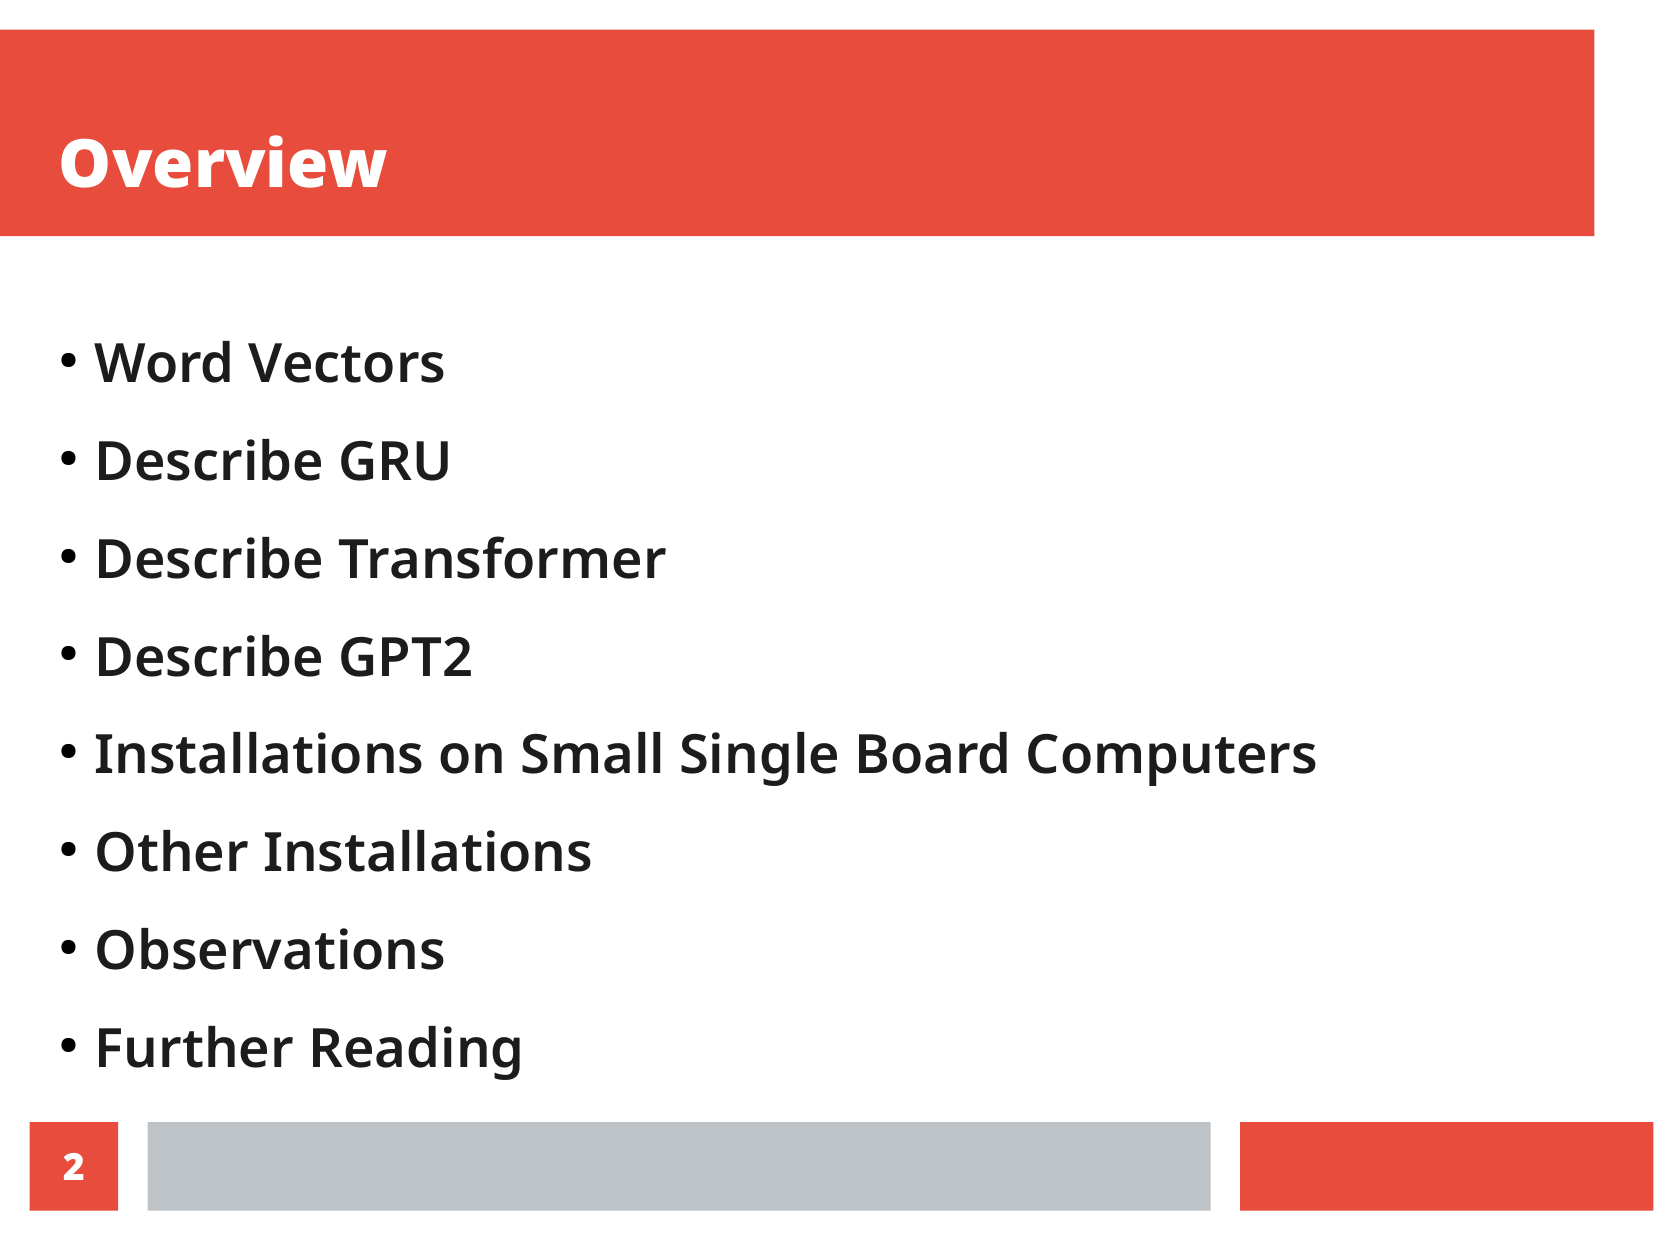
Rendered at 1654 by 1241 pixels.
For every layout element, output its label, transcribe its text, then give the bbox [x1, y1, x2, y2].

list Word Vectors Describe GRU Describe Transformer Describe GPT2 Installations on Small Single Board Computers Other Installations Observations Further Reading [59, 324, 1565, 1093]
title Overview [59, 59, 1595, 207]
